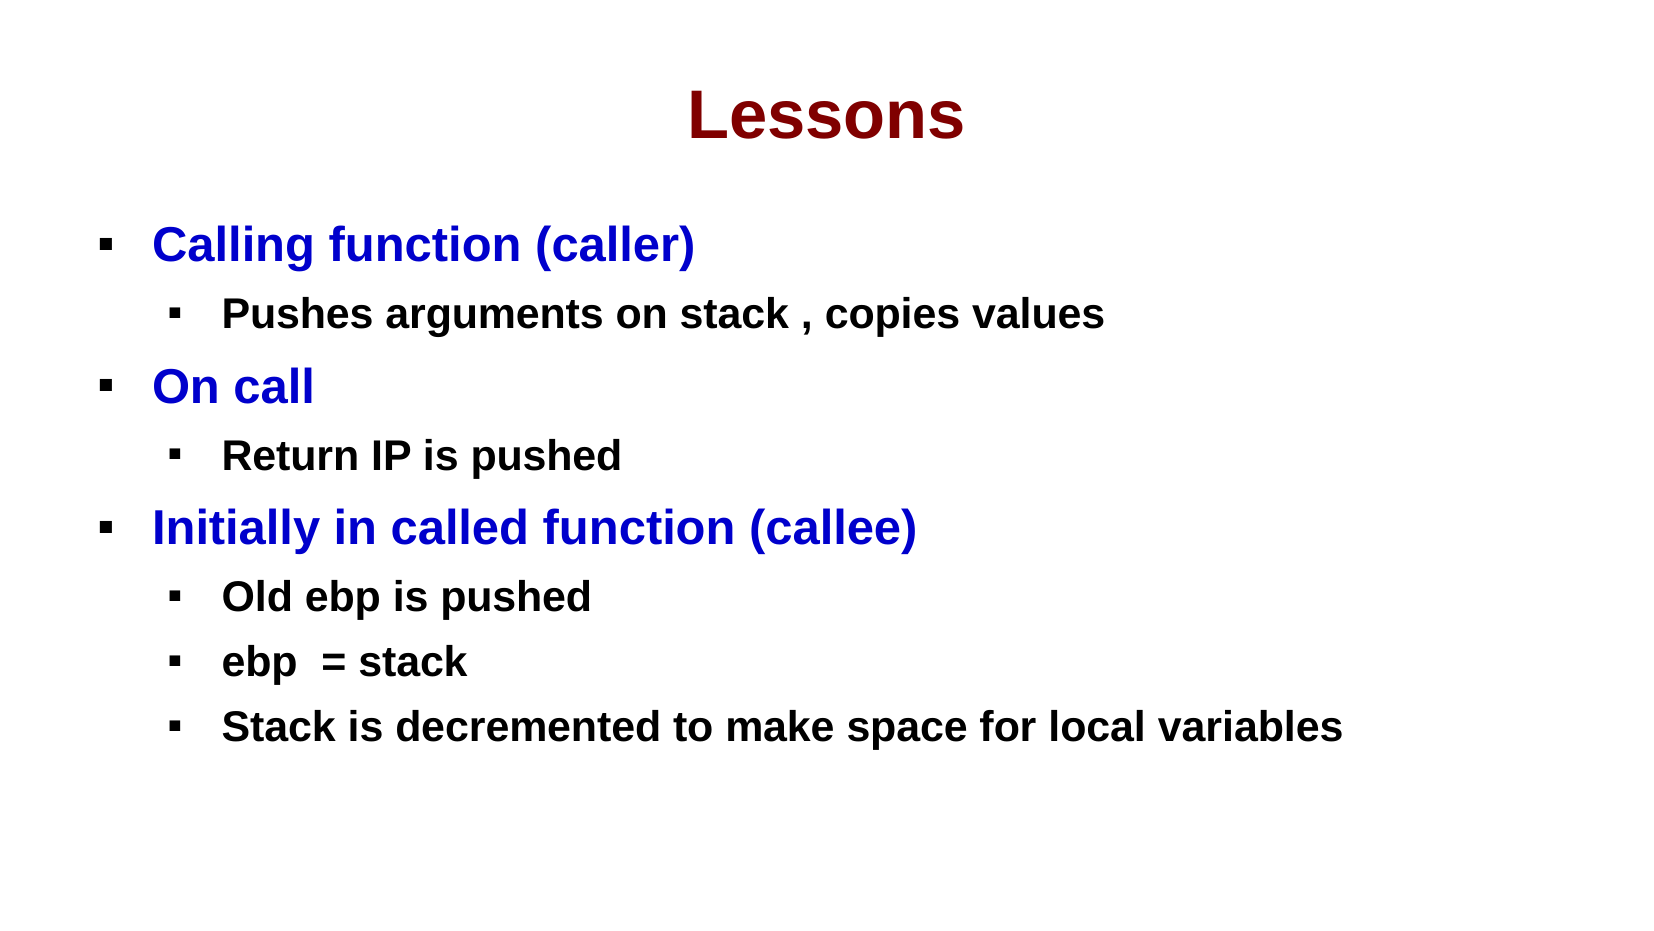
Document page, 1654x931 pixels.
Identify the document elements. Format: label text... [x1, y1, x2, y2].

title Lessons [82, 37, 1571, 193]
list Calling function (caller) Pushes arguments on stack , copies values On call Return IP is pushed Initially in called function (callee) Old ebp is pushed ebp = stack Stack is decremented to make space for local variables [82, 217, 1571, 758]
